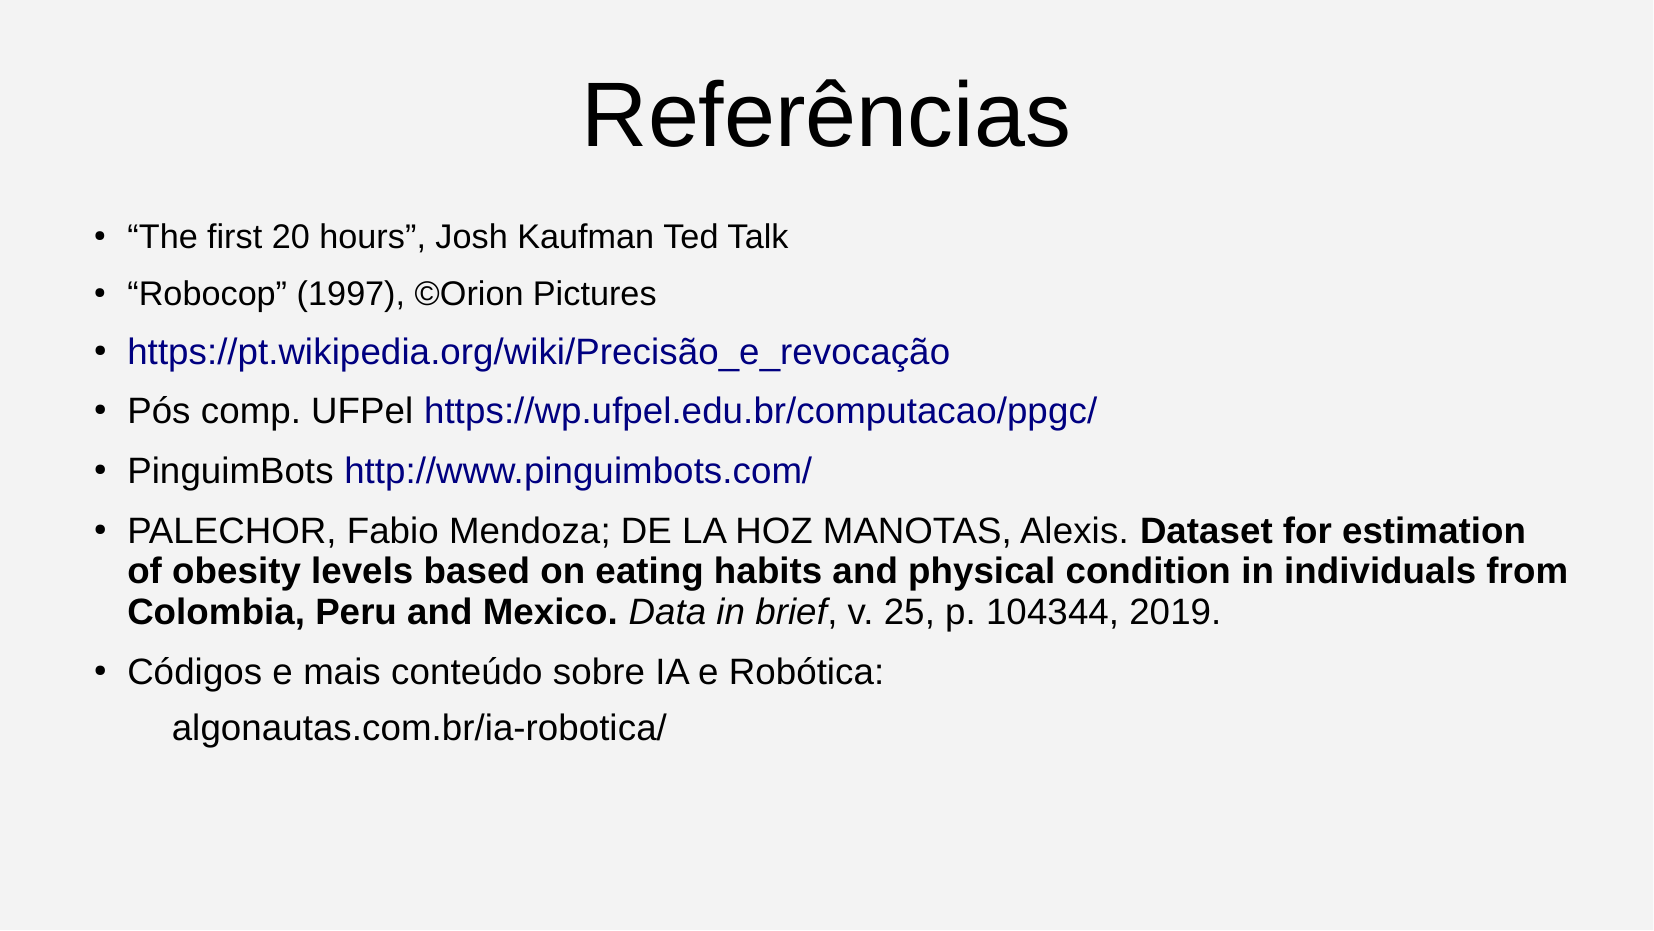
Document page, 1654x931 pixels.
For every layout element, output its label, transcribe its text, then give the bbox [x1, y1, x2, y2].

title Referências [82, 37, 1571, 193]
list “The first 20 hours”, Josh Kaufman Ted Talk “Robocop” (1997), ©Orion Pictures https://pt.wikipedia.org/wiki/Precisão_e_revocação Pós comp. UFPel https://wp.ufpel.edu.br/computacao/ppgc/ PinguimBots http://www.pinguimbots.com/ PALECHOR, Fabio Mendoza; DE LA HOZ MANOTAS, Alexis. Dataset for estimation of obesity levels based on eating habits and physical condition in individuals from Colombia, Peru and Mexico. Data in brief, v. 25, p. 104344, 2019. Códigos e mais conteúdo sobre IA e Robótica: algonautas.com.br/ia-robotica/ [82, 217, 1571, 758]
